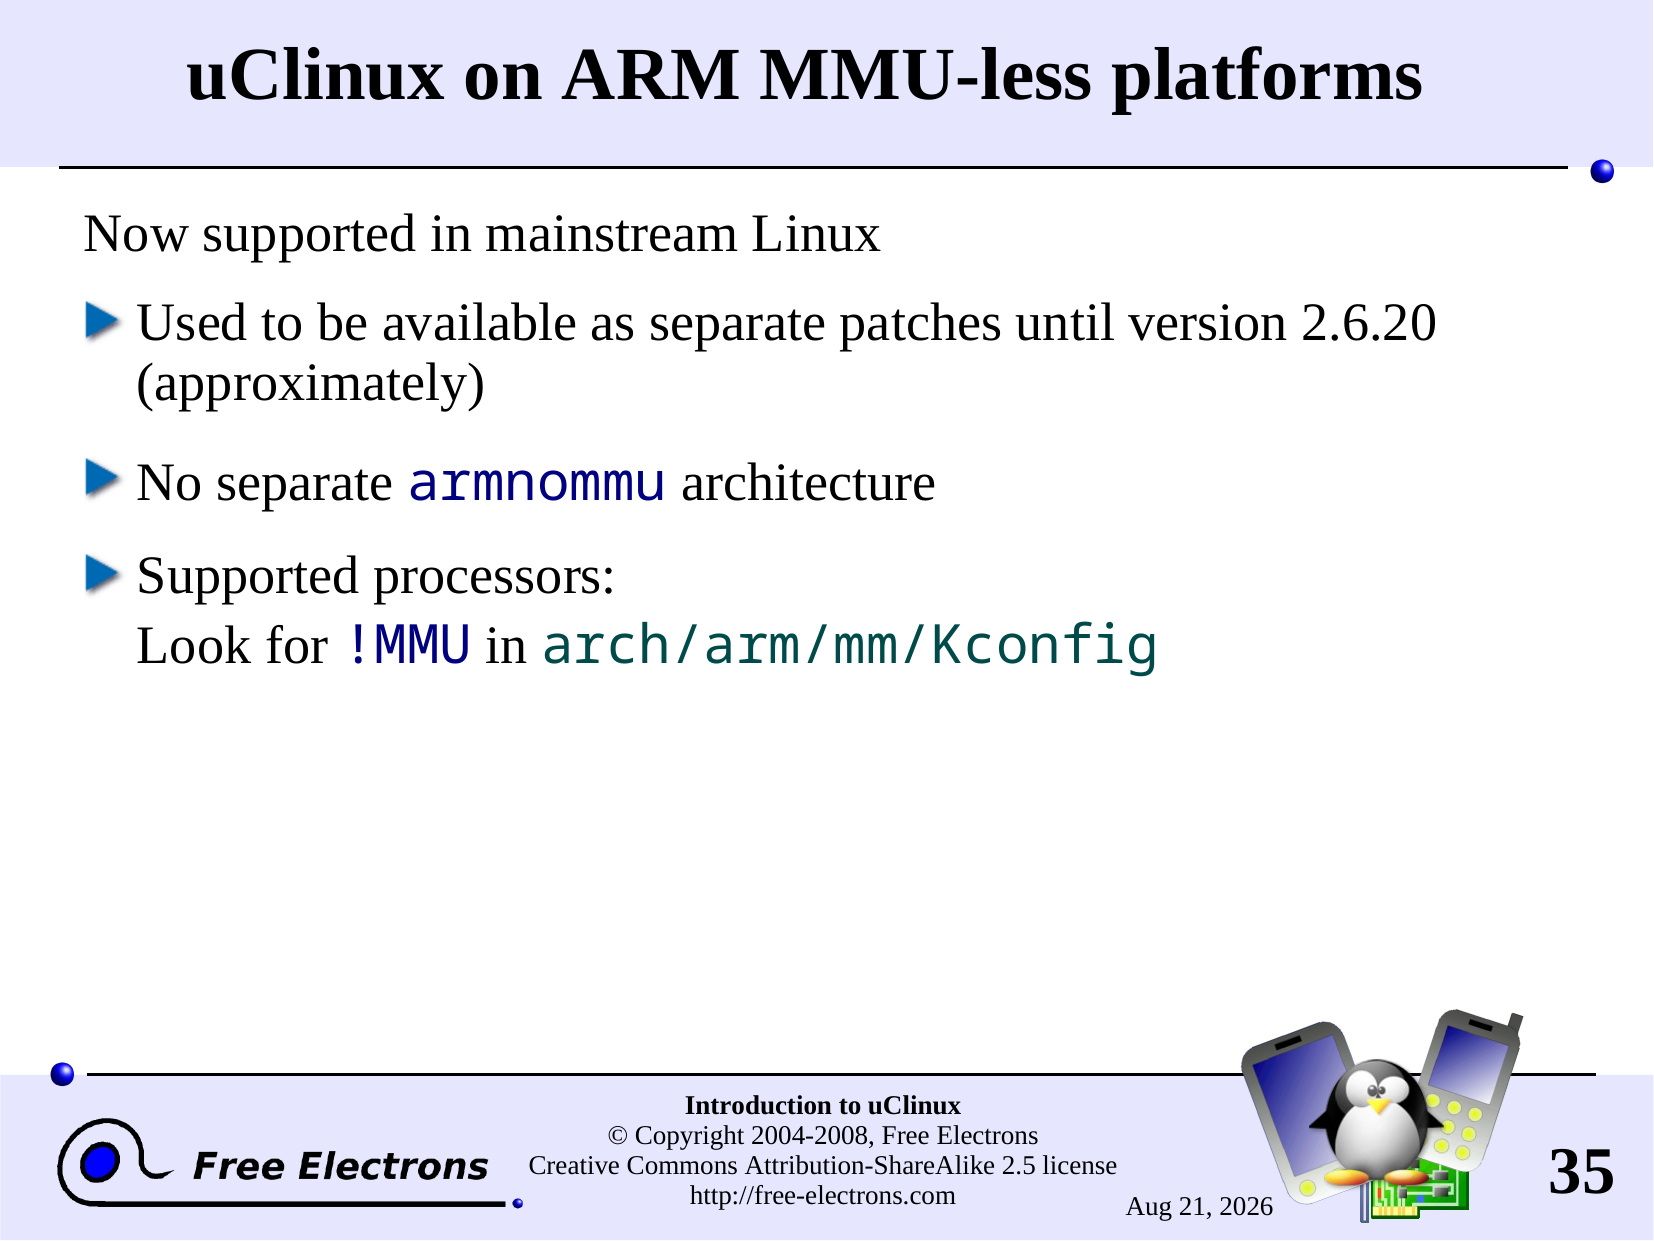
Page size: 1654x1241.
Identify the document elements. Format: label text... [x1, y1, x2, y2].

title uClinux on ARM MMU-less platforms [60, 25, 1551, 124]
picture [50, 1107, 527, 1216]
picture [1226, 994, 1538, 1241]
list Now supported in mainstream Linux Used to be available as separate patches until version 2.6.20 (approximately) No separate armnommu architecture Supported processors: Look for !MMU in arch/arm/mm/Kconfig [65, 203, 1478, 1053]
